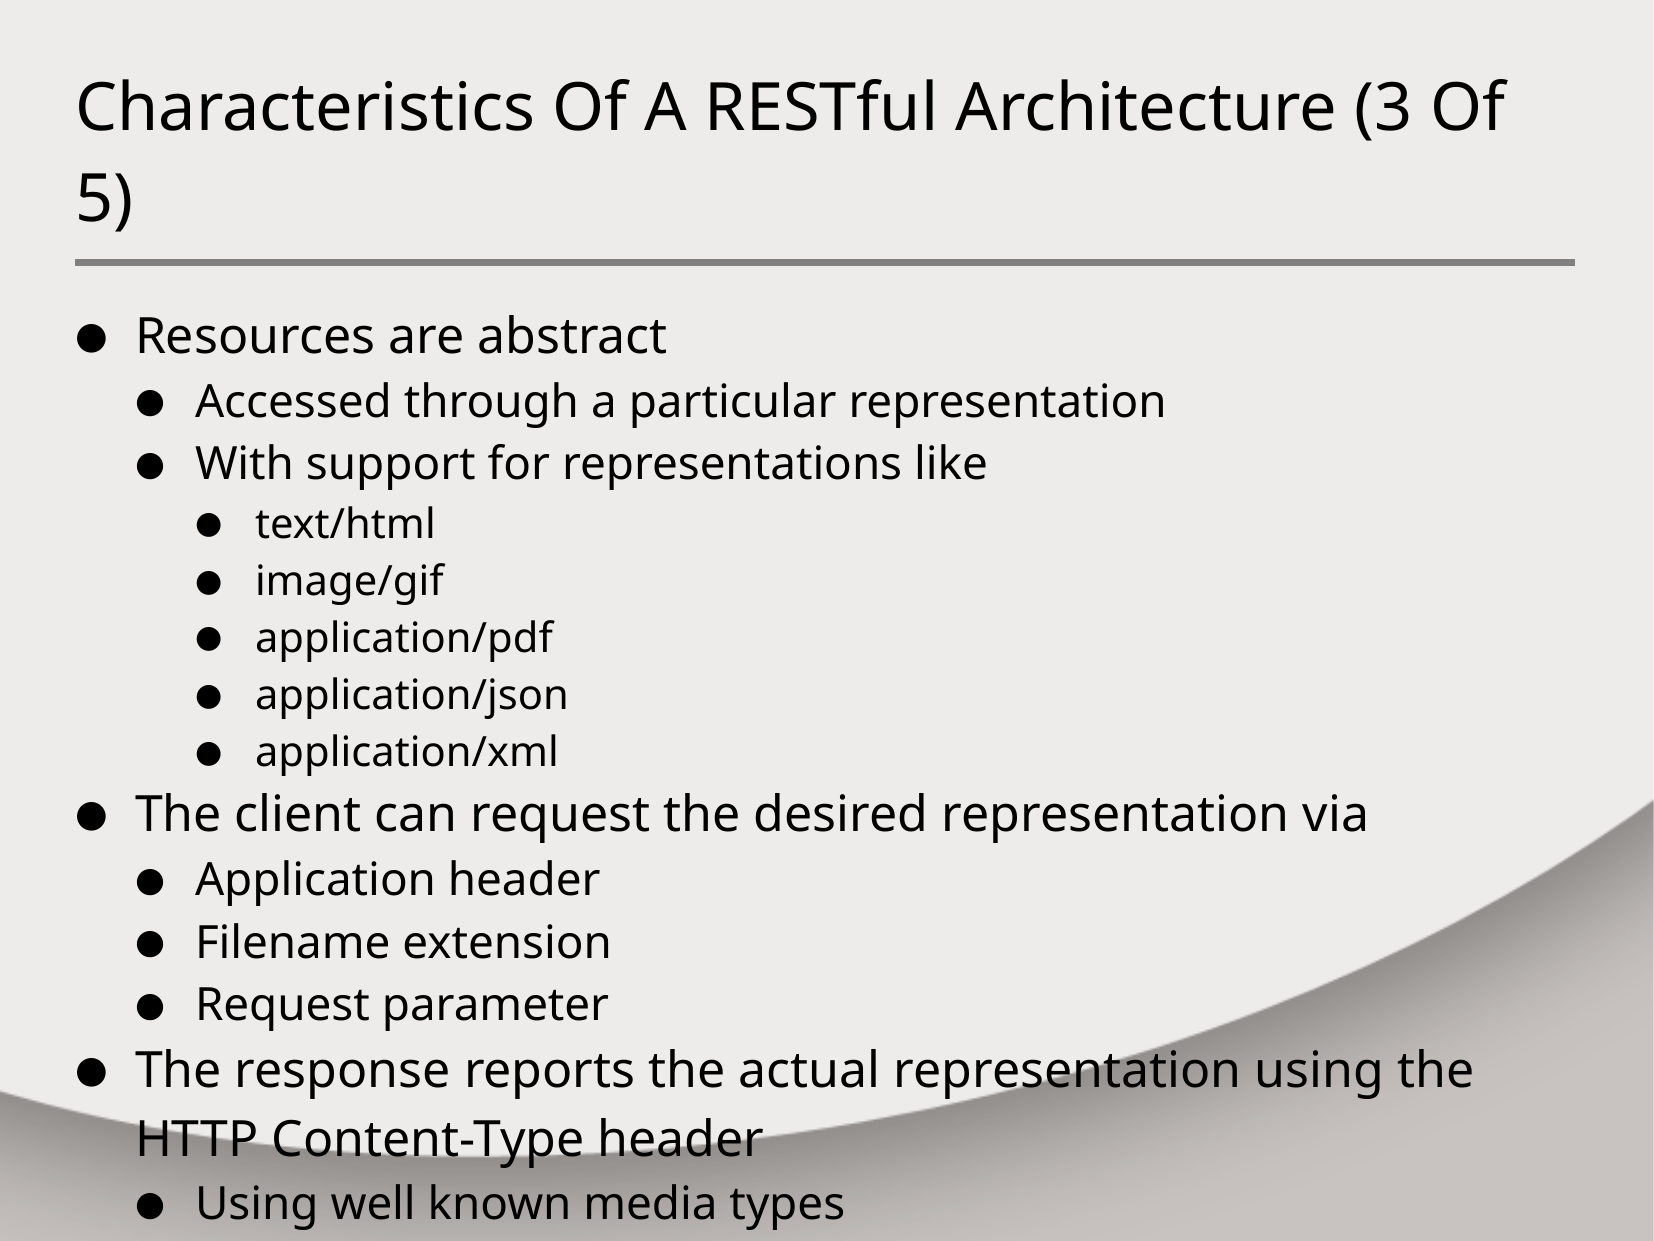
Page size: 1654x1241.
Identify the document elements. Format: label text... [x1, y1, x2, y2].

title Characteristics Of A RESTful Architecture (3 Of 5) [75, 75, 1576, 226]
picture [0, 0, 1654, 1241]
list Resources are abstract Accessed through a particular representation With support for representations like text/html image/gif application/pdf application/json application/xml The client can request the desired representation via Application header Filename extension Request parameter The response reports the actual representation using the HTTP Content-Type header Using well known media types [75, 300, 1576, 1163]
